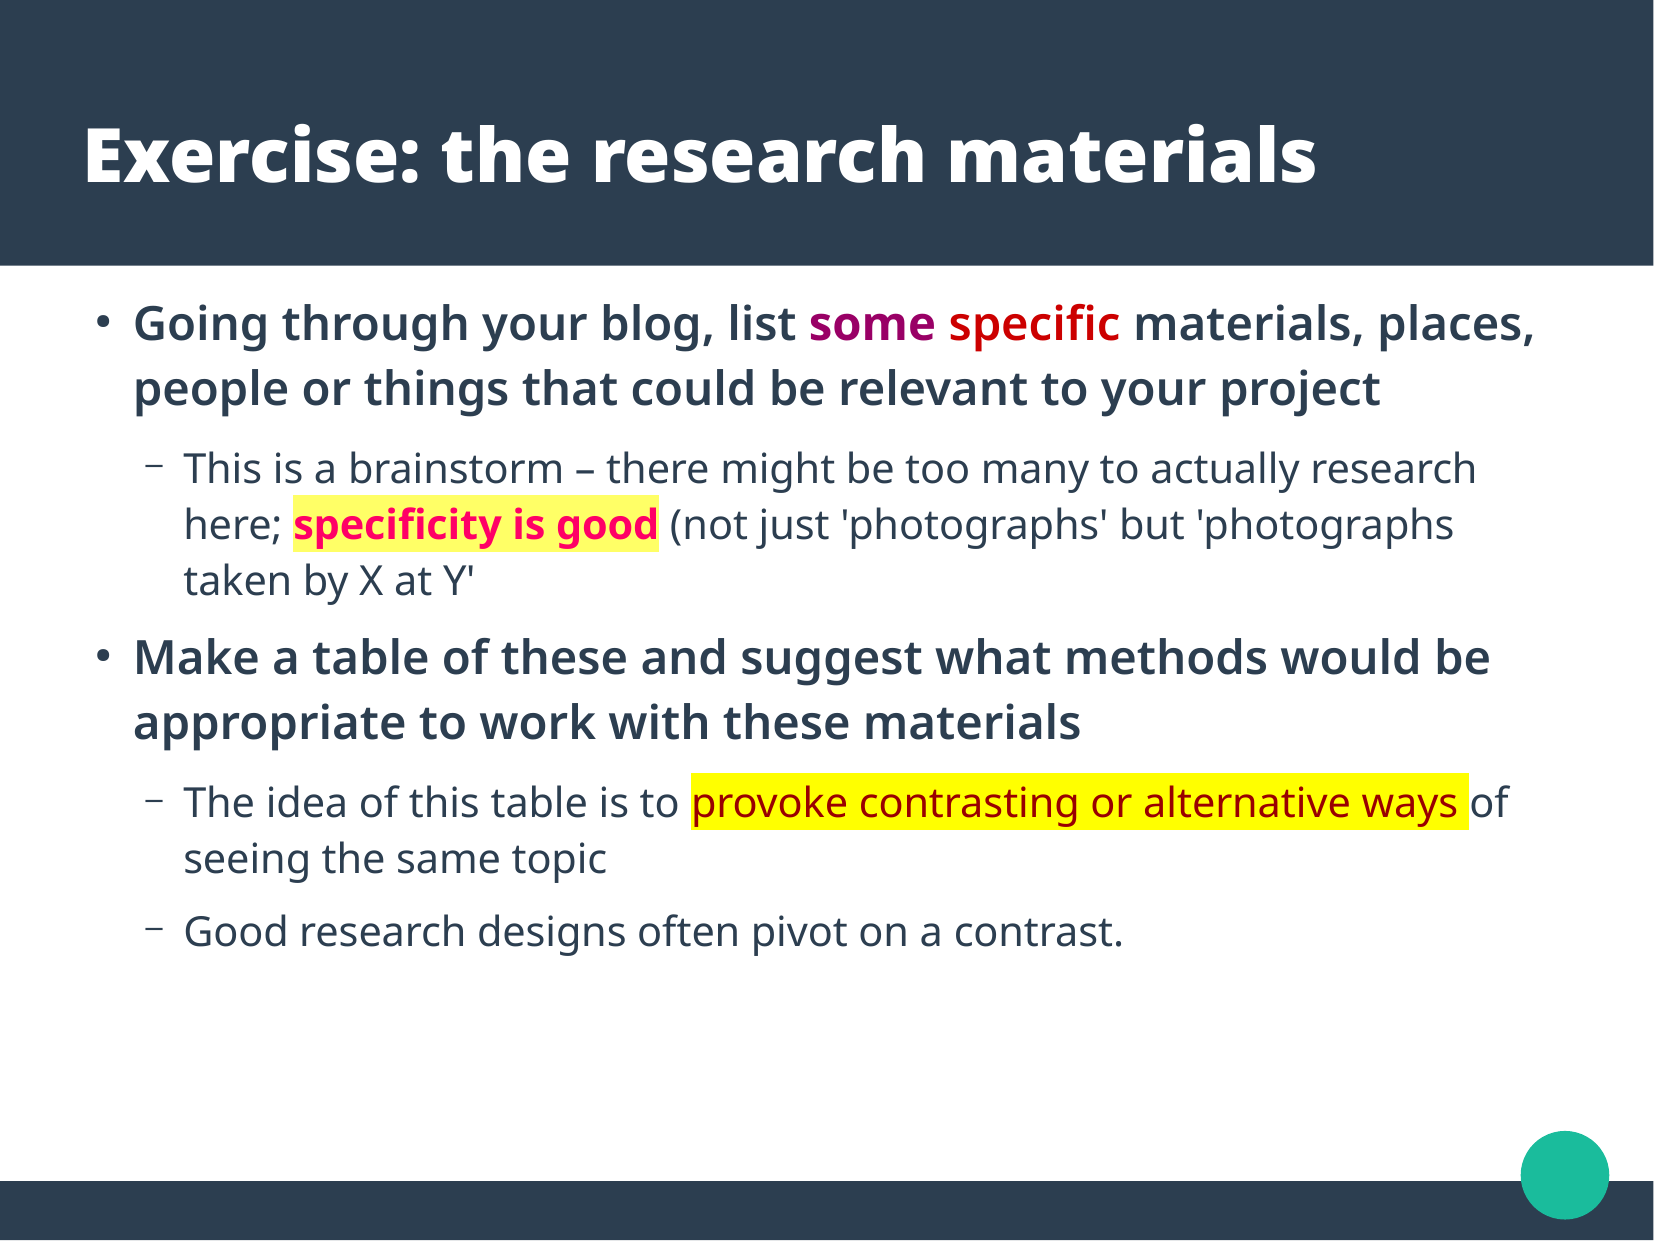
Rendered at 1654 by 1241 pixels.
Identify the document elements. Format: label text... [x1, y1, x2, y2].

list Going through your blog, list some specific materials, places, people or things that could be relevant to your project This is a brainstorm – there might be too many to actually research here; specificity is good (not just 'photographs' but 'photographs taken by X at Y' Make a table of these and suggest what methods would be appropriate to work with these materials The idea of this table is to provoke contrasting or alternative ways of seeing the same topic Good research designs often pivot on a contrast. [82, 290, 1571, 1010]
title Exercise: the research materials [82, 49, 1571, 257]
